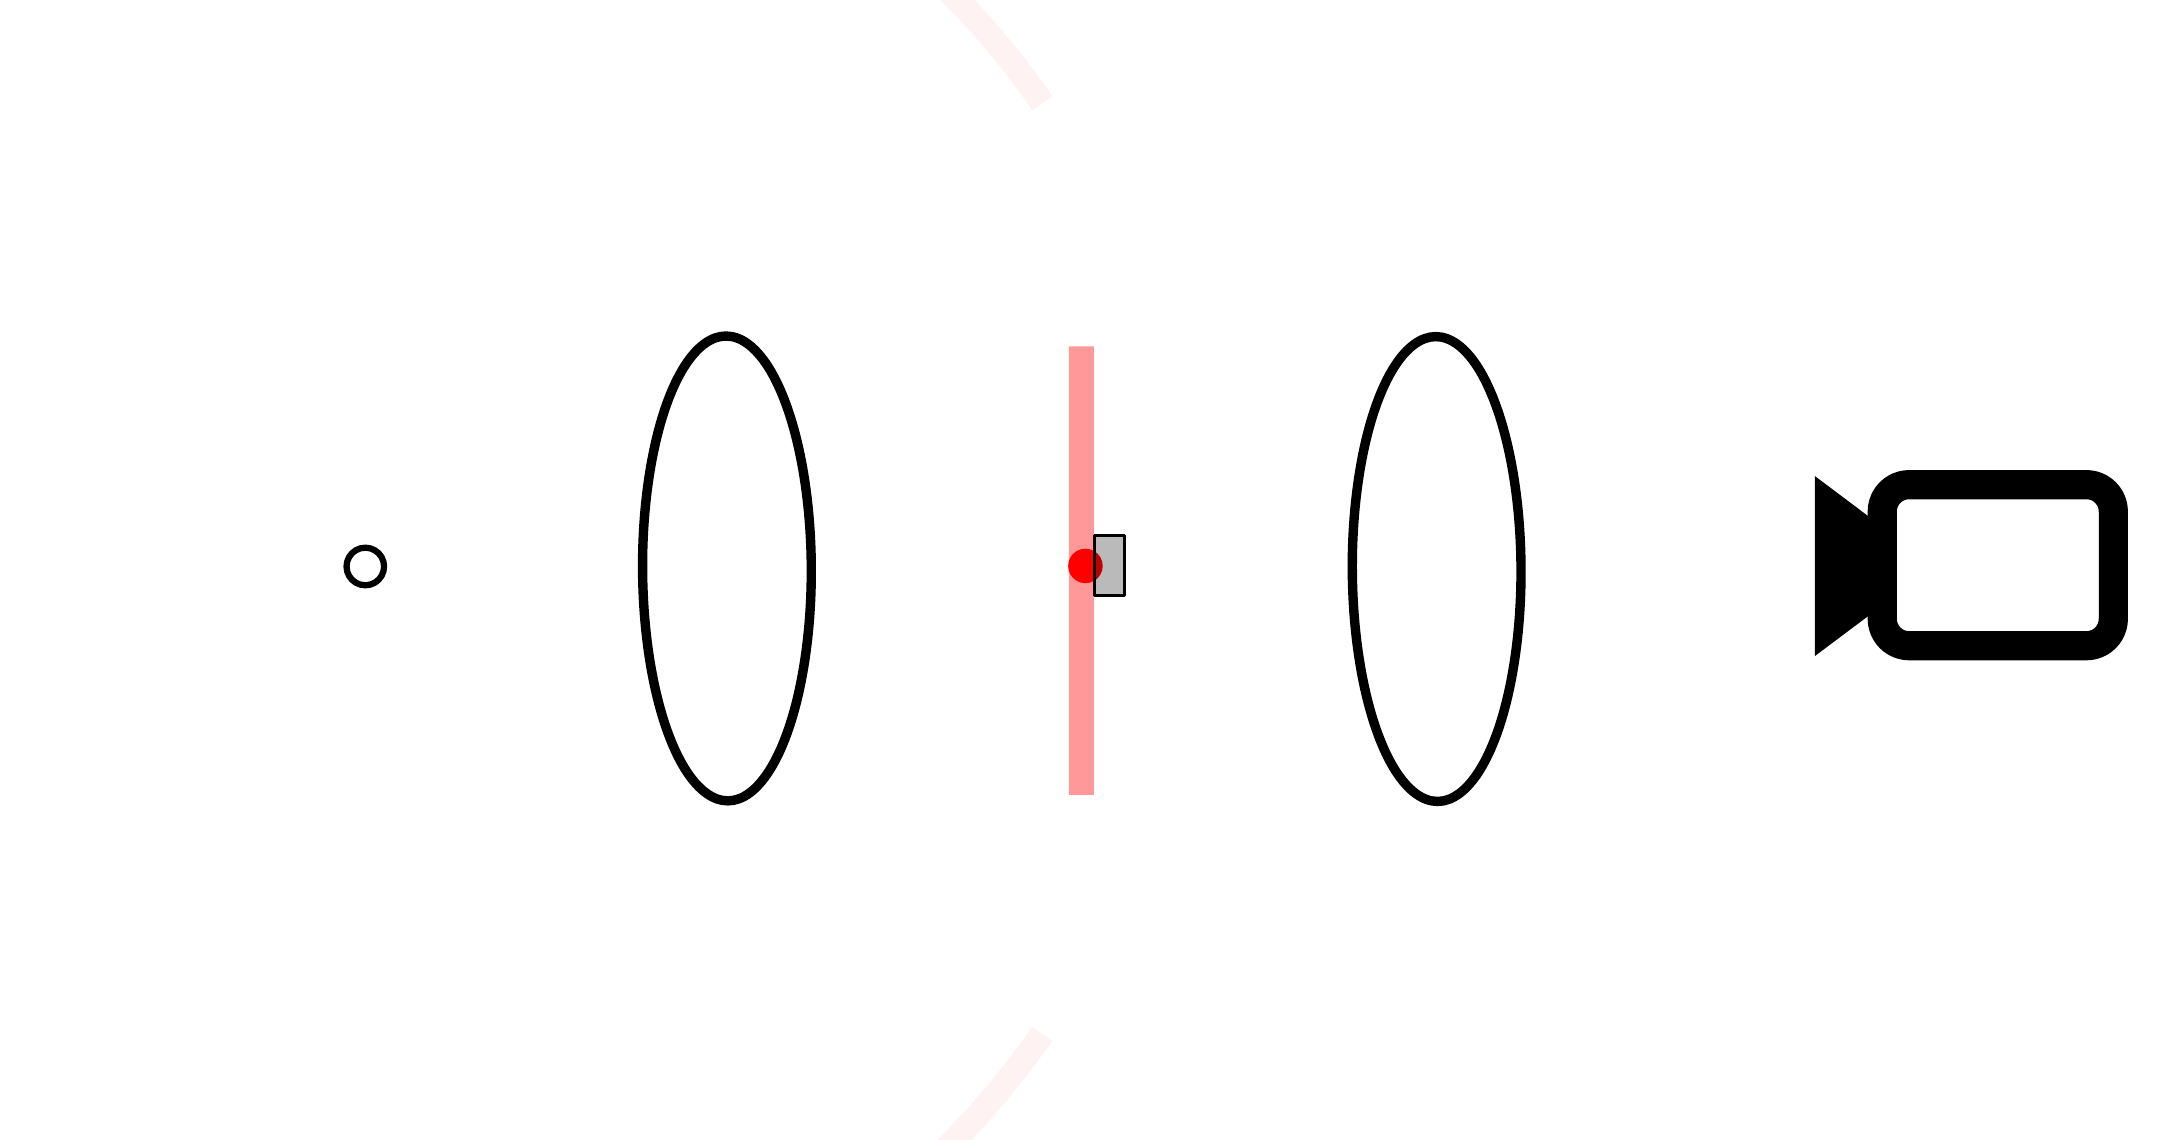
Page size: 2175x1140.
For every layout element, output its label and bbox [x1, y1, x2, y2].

text_box [642, 0, 1747, 1140]
text_box [1882, 484, 2114, 646]
text_box [1814, 476, 1875, 657]
